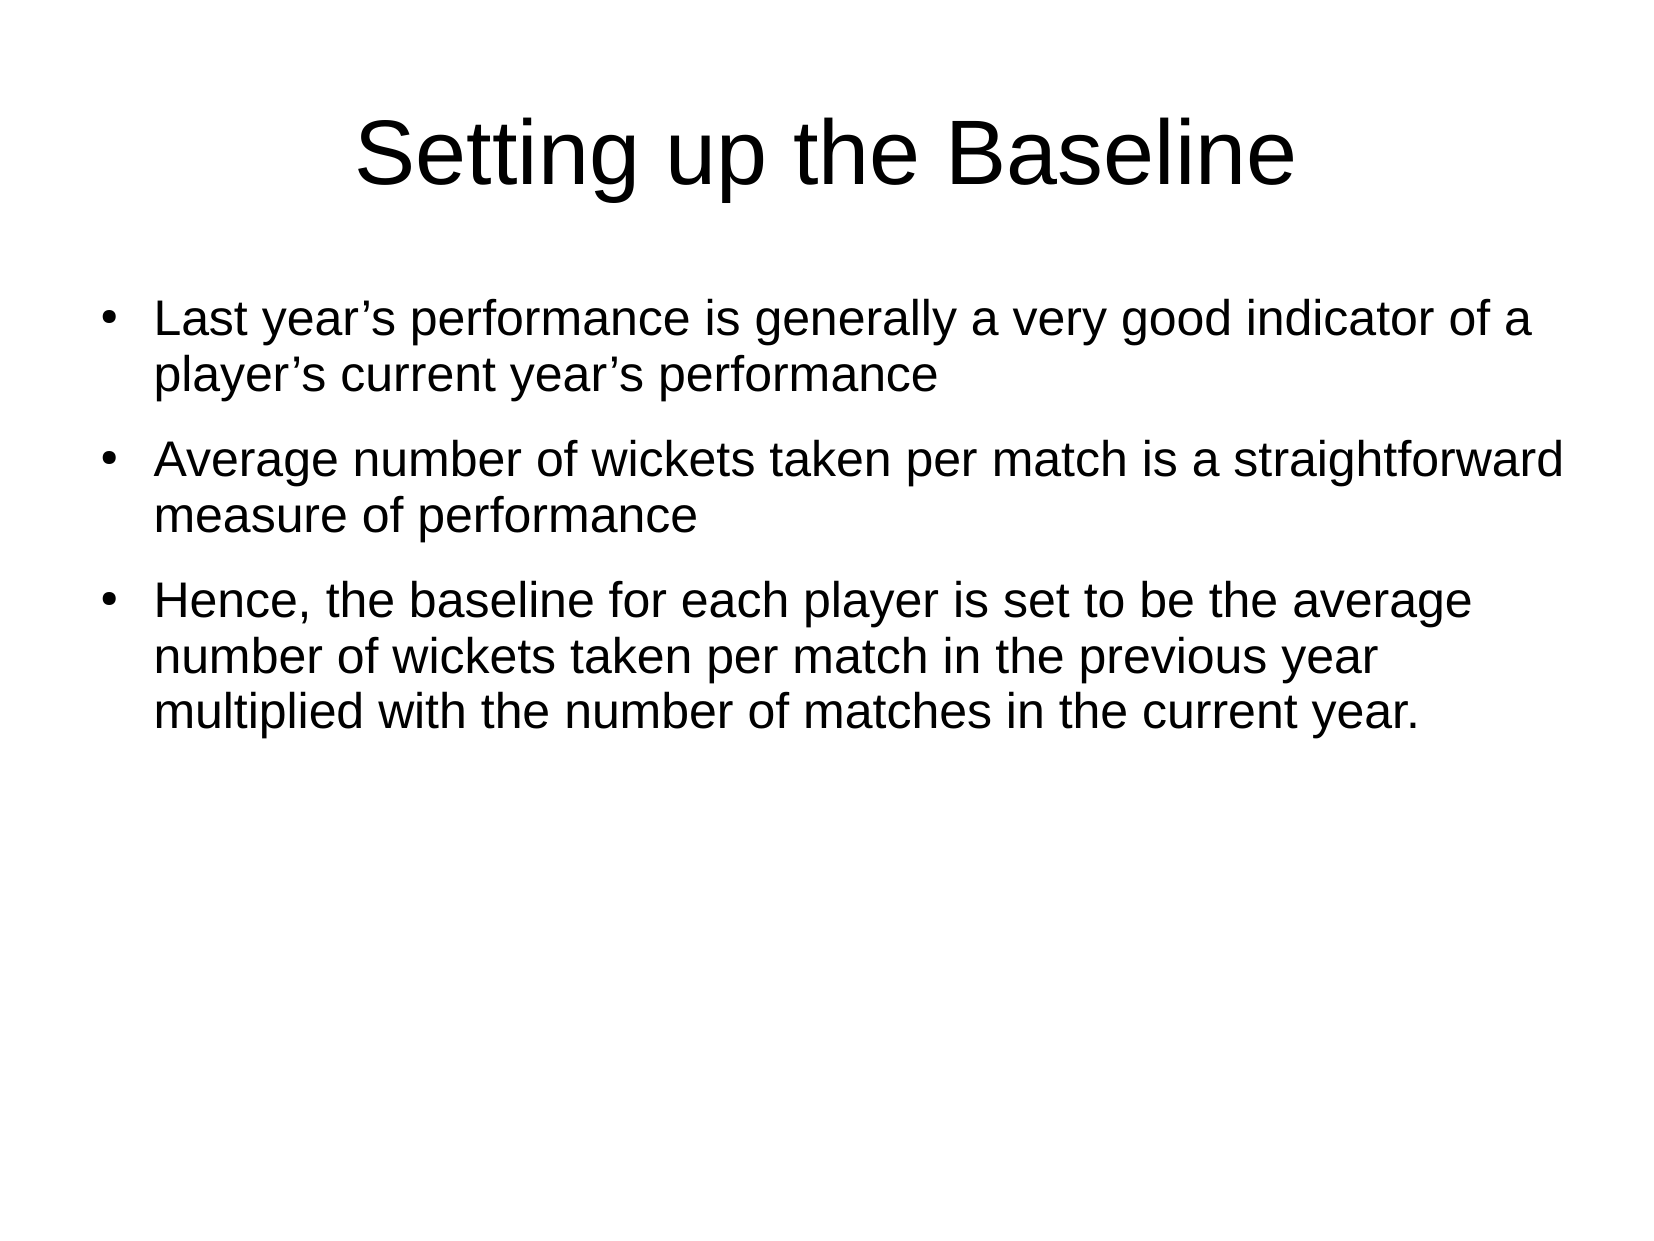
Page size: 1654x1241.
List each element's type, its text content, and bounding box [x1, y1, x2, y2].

list Last year’s performance is generally a very good indicator of a player’s current year’s performance Average number of wickets taken per match is a straightforward measure of performance Hence, the baseline for each player is set to be the average number of wickets taken per match in the previous year multiplied with the number of matches in the current year. [82, 290, 1571, 1111]
title Setting up the Baseline [82, 49, 1571, 257]
